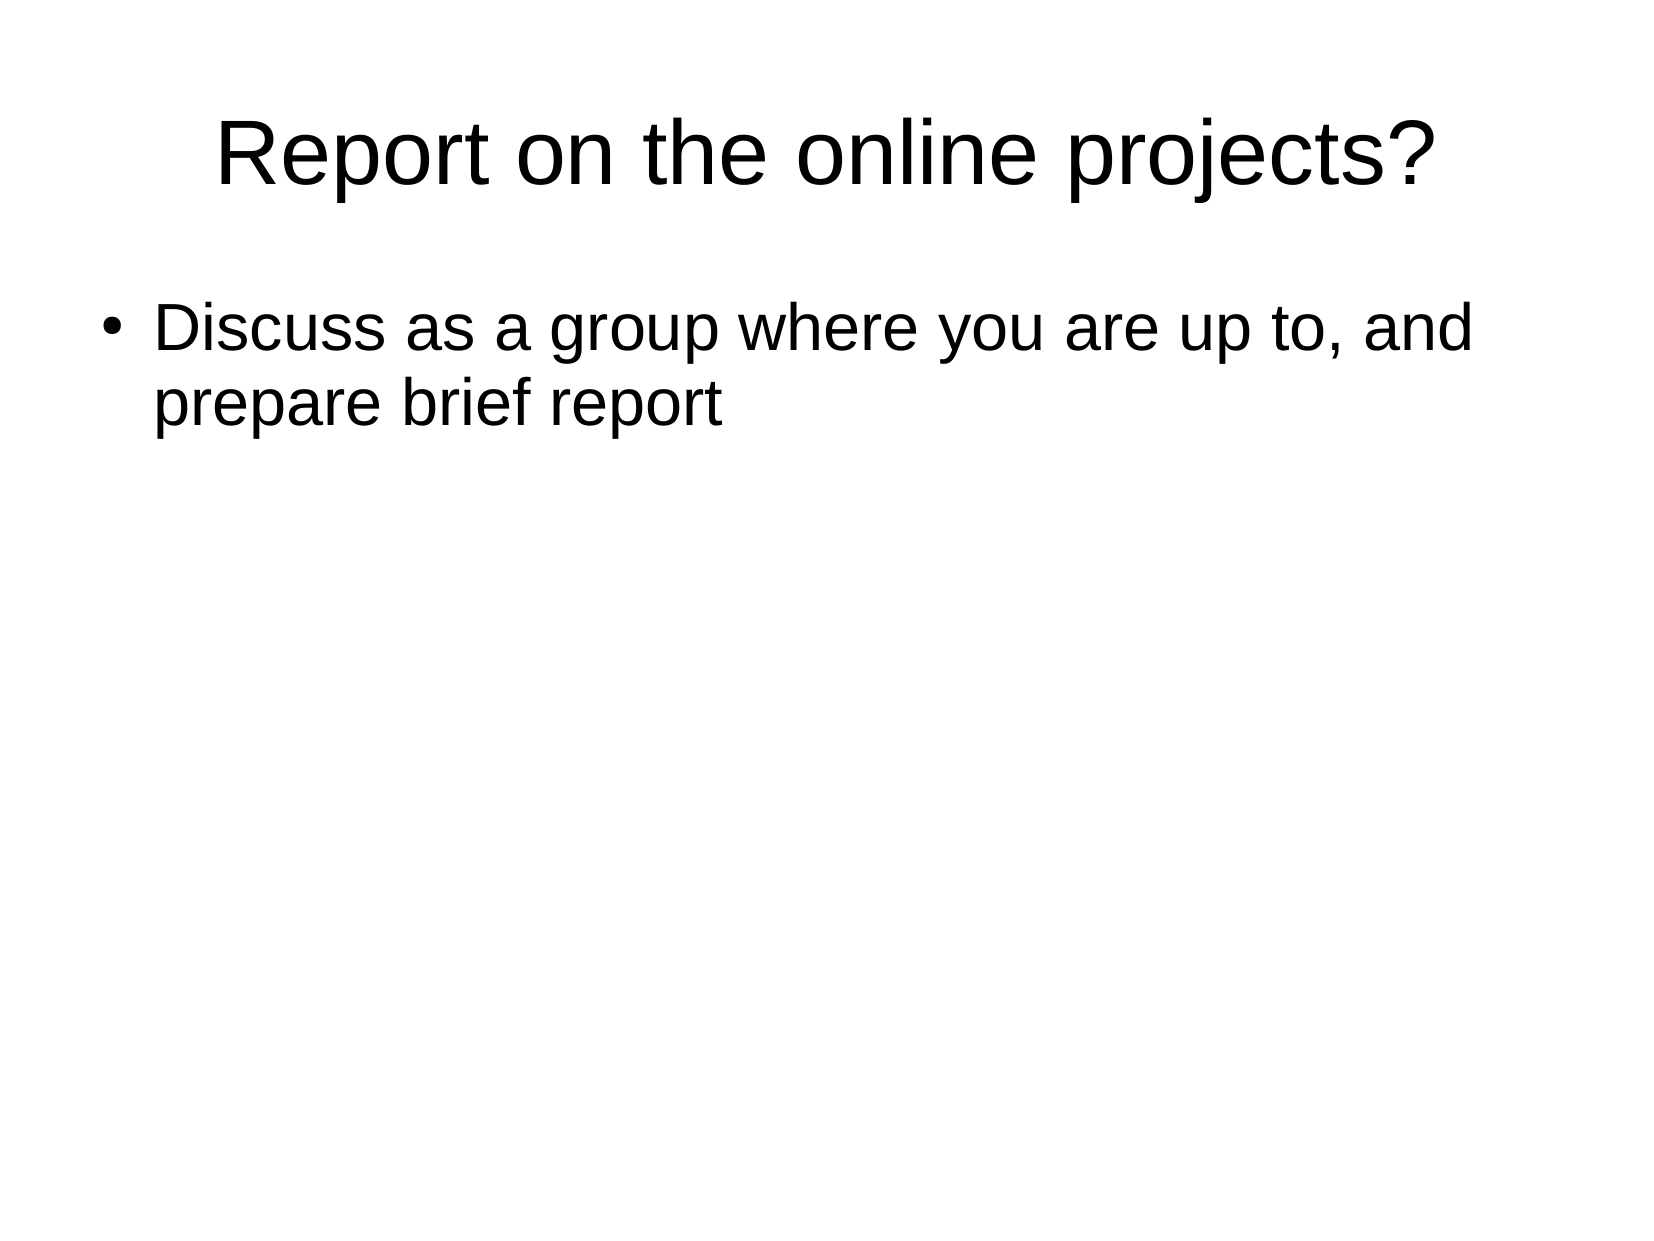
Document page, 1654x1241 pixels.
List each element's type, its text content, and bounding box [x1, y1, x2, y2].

title Report on the online projects? [82, 49, 1571, 257]
list Discuss as a group where you are up to, and prepare brief report [82, 290, 1571, 1010]
